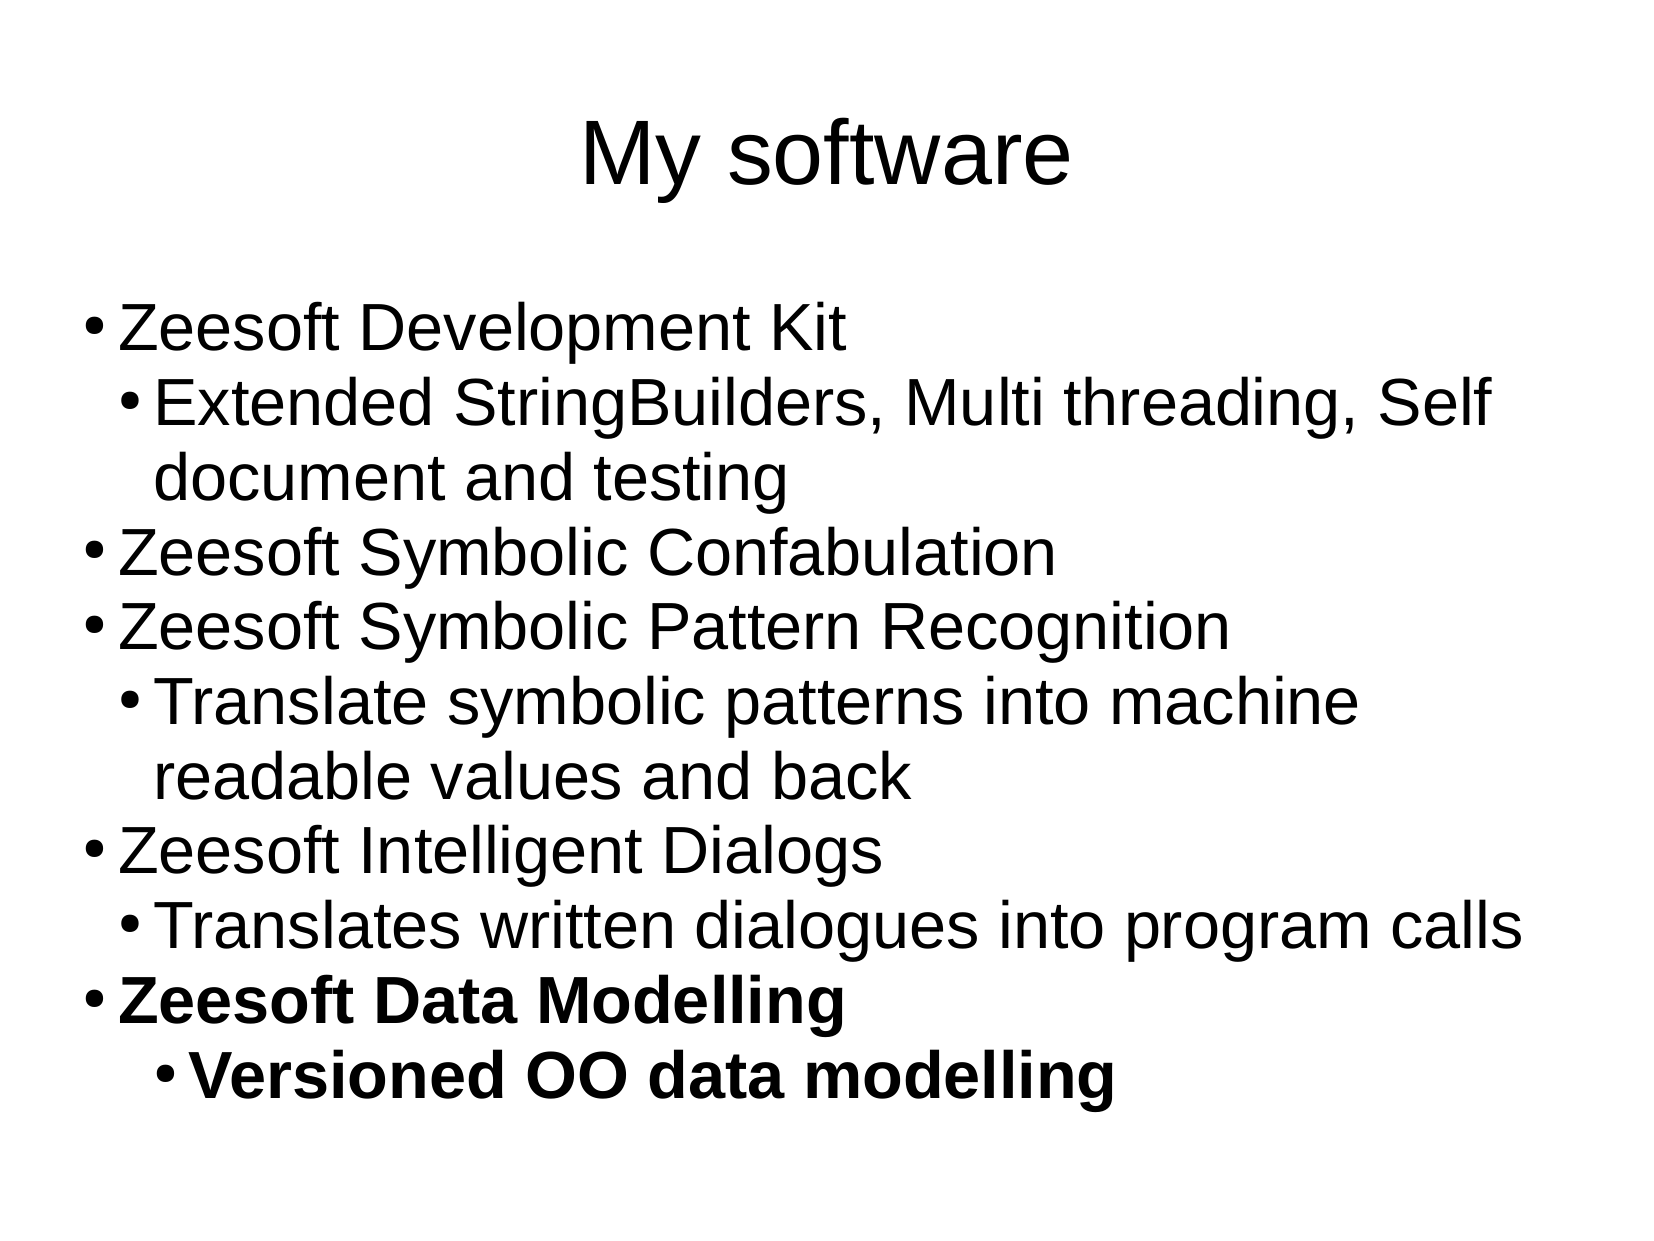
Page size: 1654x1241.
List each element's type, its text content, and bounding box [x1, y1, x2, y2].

subtitle Zeesoft Development Kit Extended StringBuilders, Multi threading, Self document and testing Zeesoft Symbolic Confabulation Zeesoft Symbolic Pattern Recognition Translate symbolic patterns into machine readable values and back Zeesoft Intelligent Dialogs Translates written dialogues into program calls Zeesoft Data Modelling Versioned OO data modelling [82, 290, 1571, 1188]
title My software [82, 49, 1571, 257]
